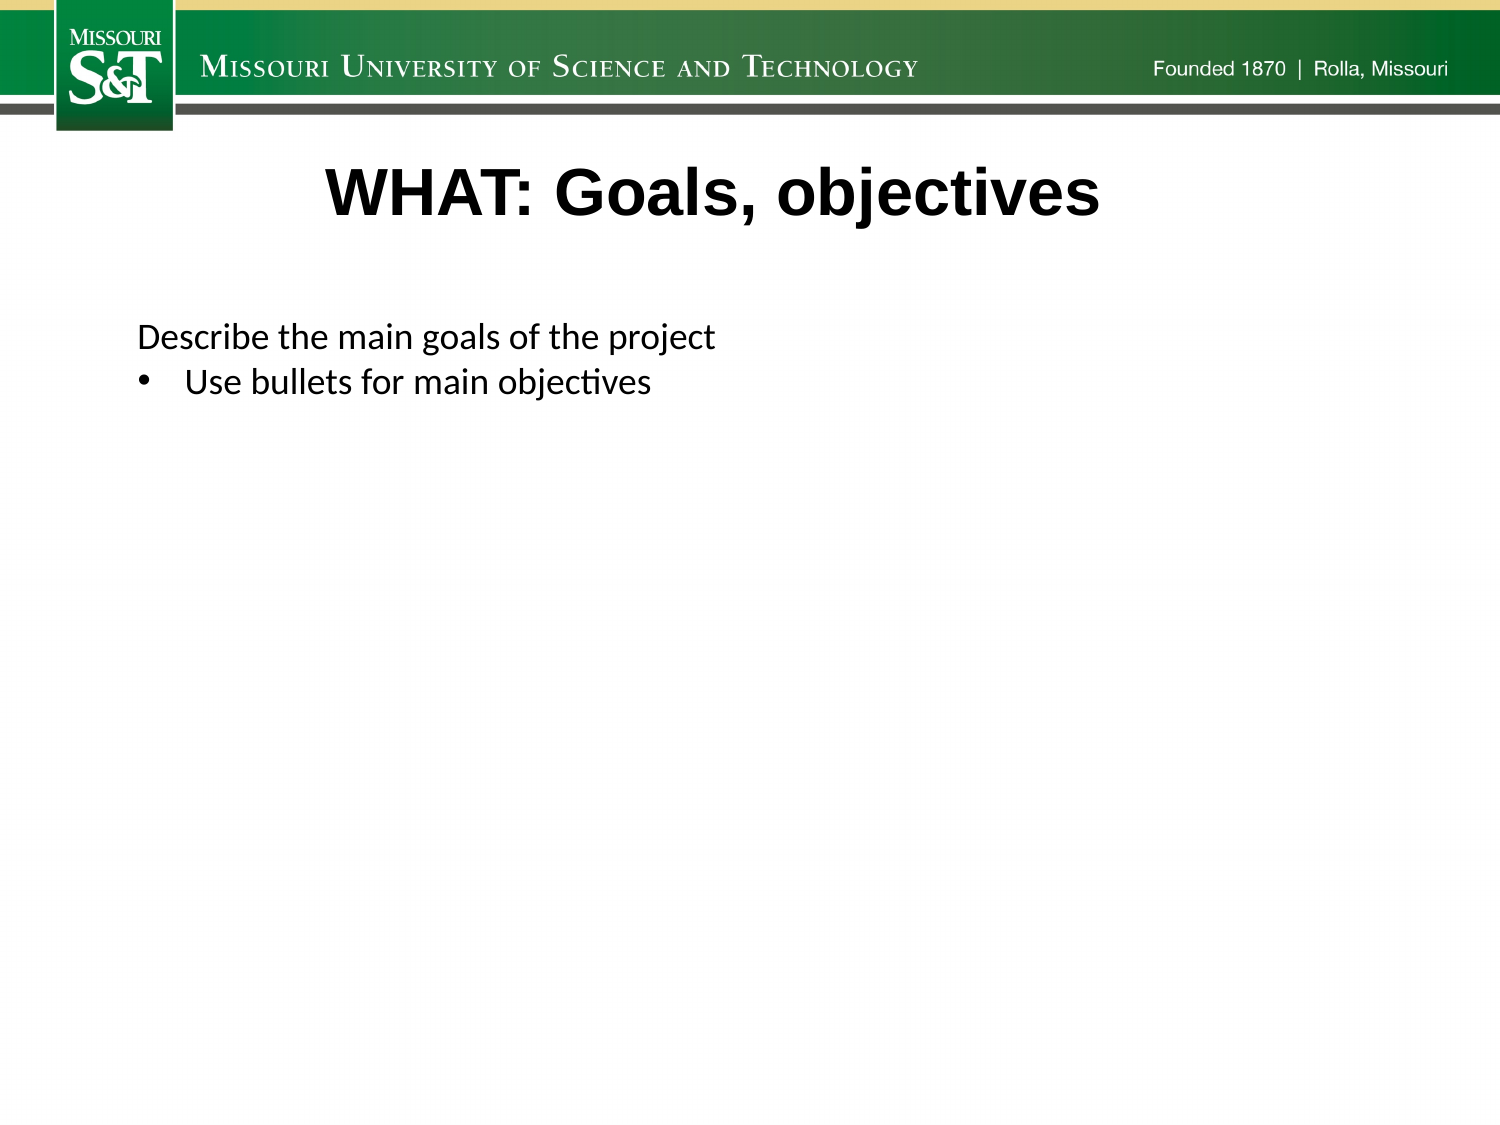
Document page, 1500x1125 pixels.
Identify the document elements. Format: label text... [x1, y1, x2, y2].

text_box Describe the main goals of the project Use bullets for main objectives [122, 304, 732, 410]
picture [0, 0, 1500, 1125]
text_box WHAT: Goals, objectives [311, 141, 1118, 237]
